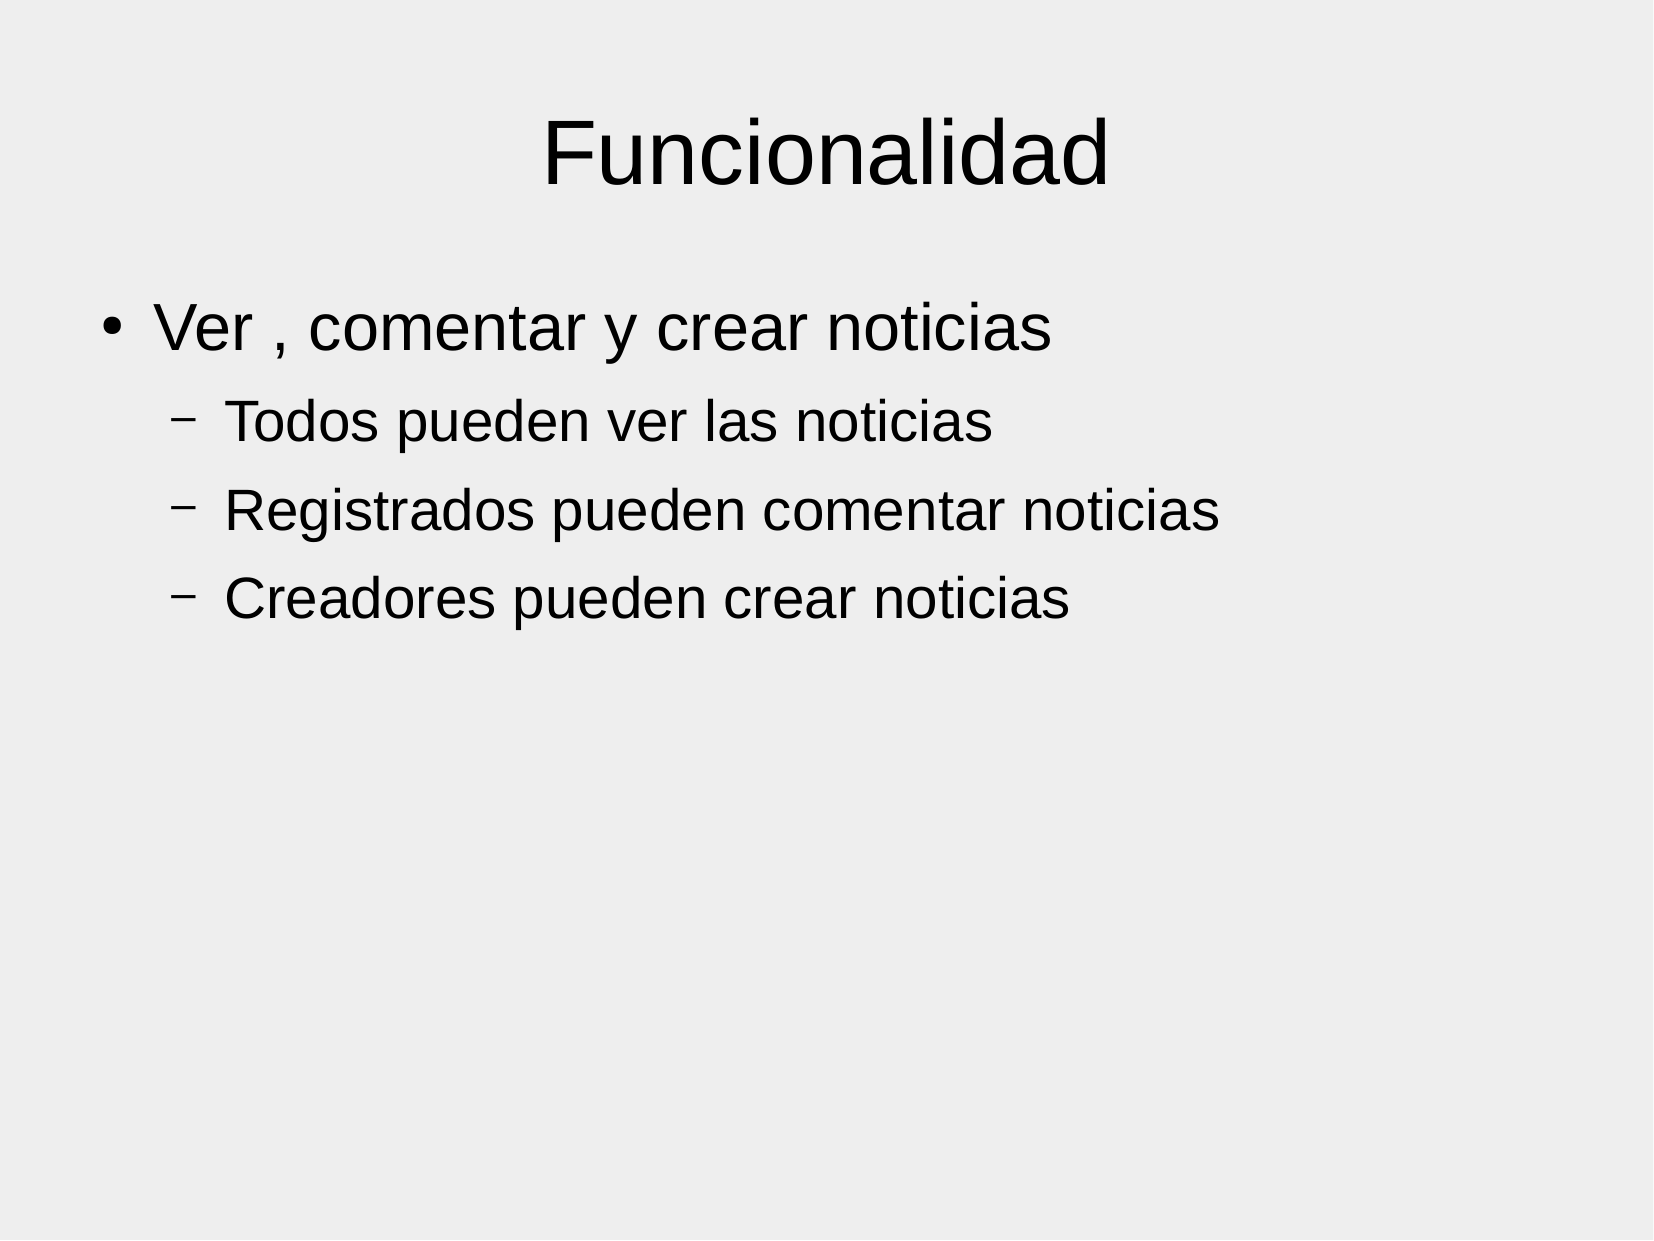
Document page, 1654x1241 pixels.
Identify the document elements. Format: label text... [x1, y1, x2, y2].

list Ver , comentar y crear noticias Todos pueden ver las noticias Registrados pueden comentar noticias Creadores pueden crear noticias [82, 290, 1571, 634]
title Funcionalidad [82, 49, 1571, 257]
